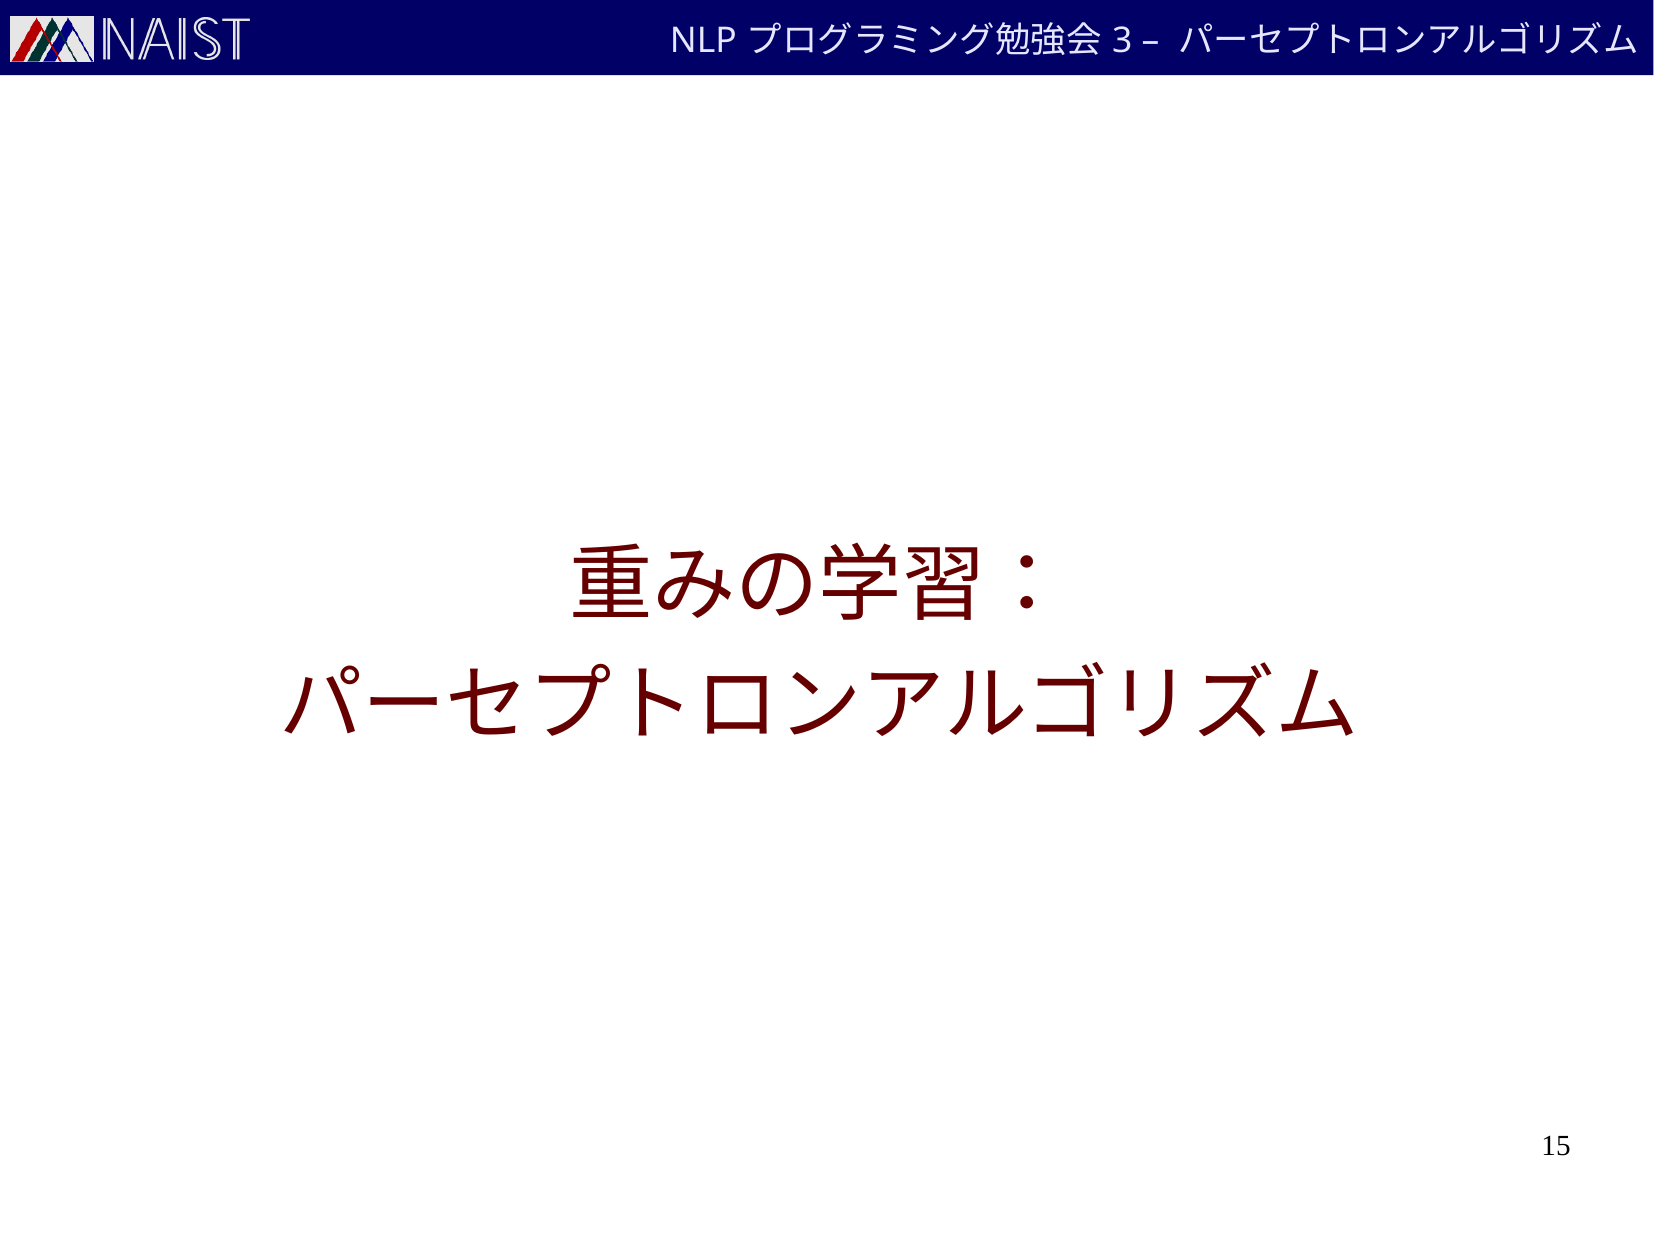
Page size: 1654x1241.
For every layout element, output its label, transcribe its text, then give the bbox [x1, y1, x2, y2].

picture [102, 17, 251, 60]
title 重みの学習： パーセプトロンアルゴリズム [75, 541, 1564, 733]
picture [10, 16, 94, 62]
